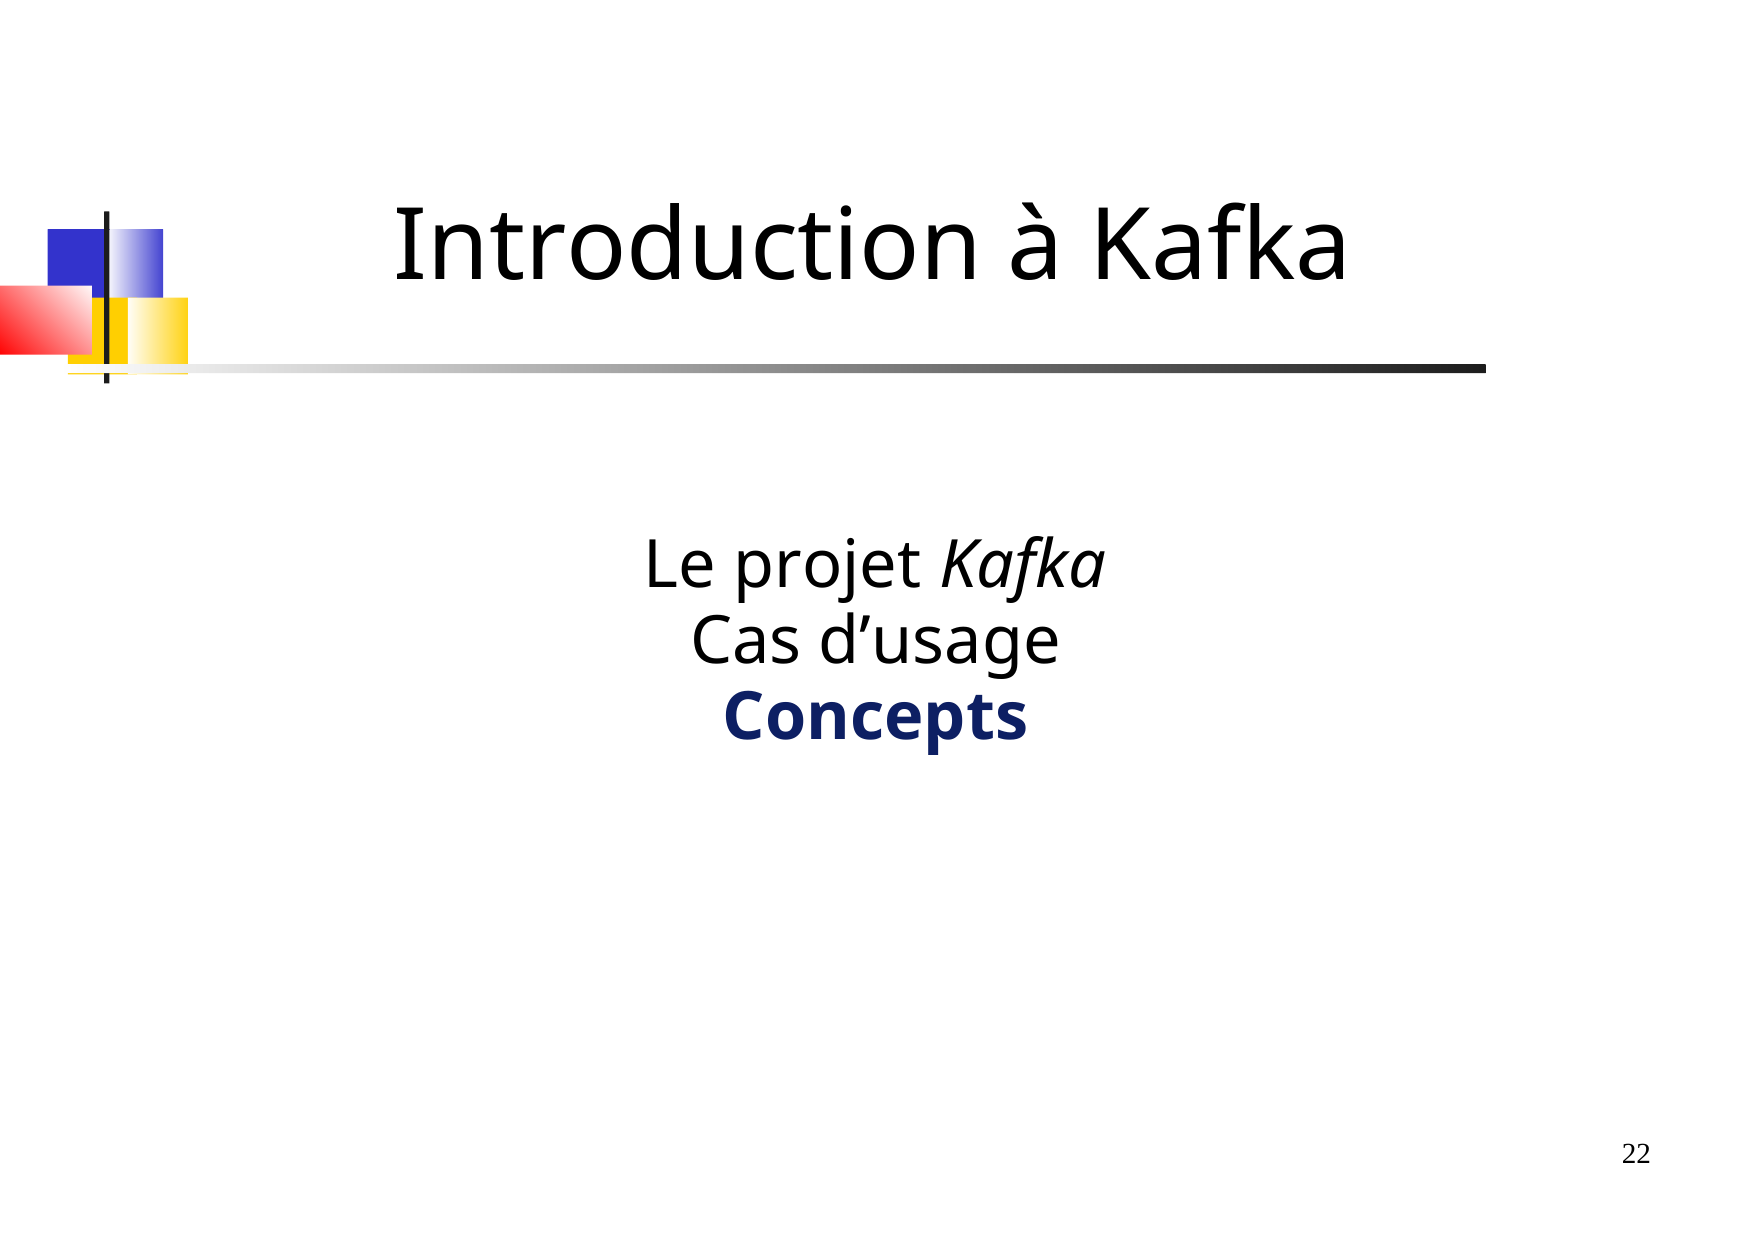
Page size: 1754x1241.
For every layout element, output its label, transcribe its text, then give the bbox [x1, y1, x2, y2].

subtitle Le projet Kafka Cas d’usage Concepts [179, 371, 1567, 1091]
title Introduction à Kafka [179, 139, 1567, 351]
